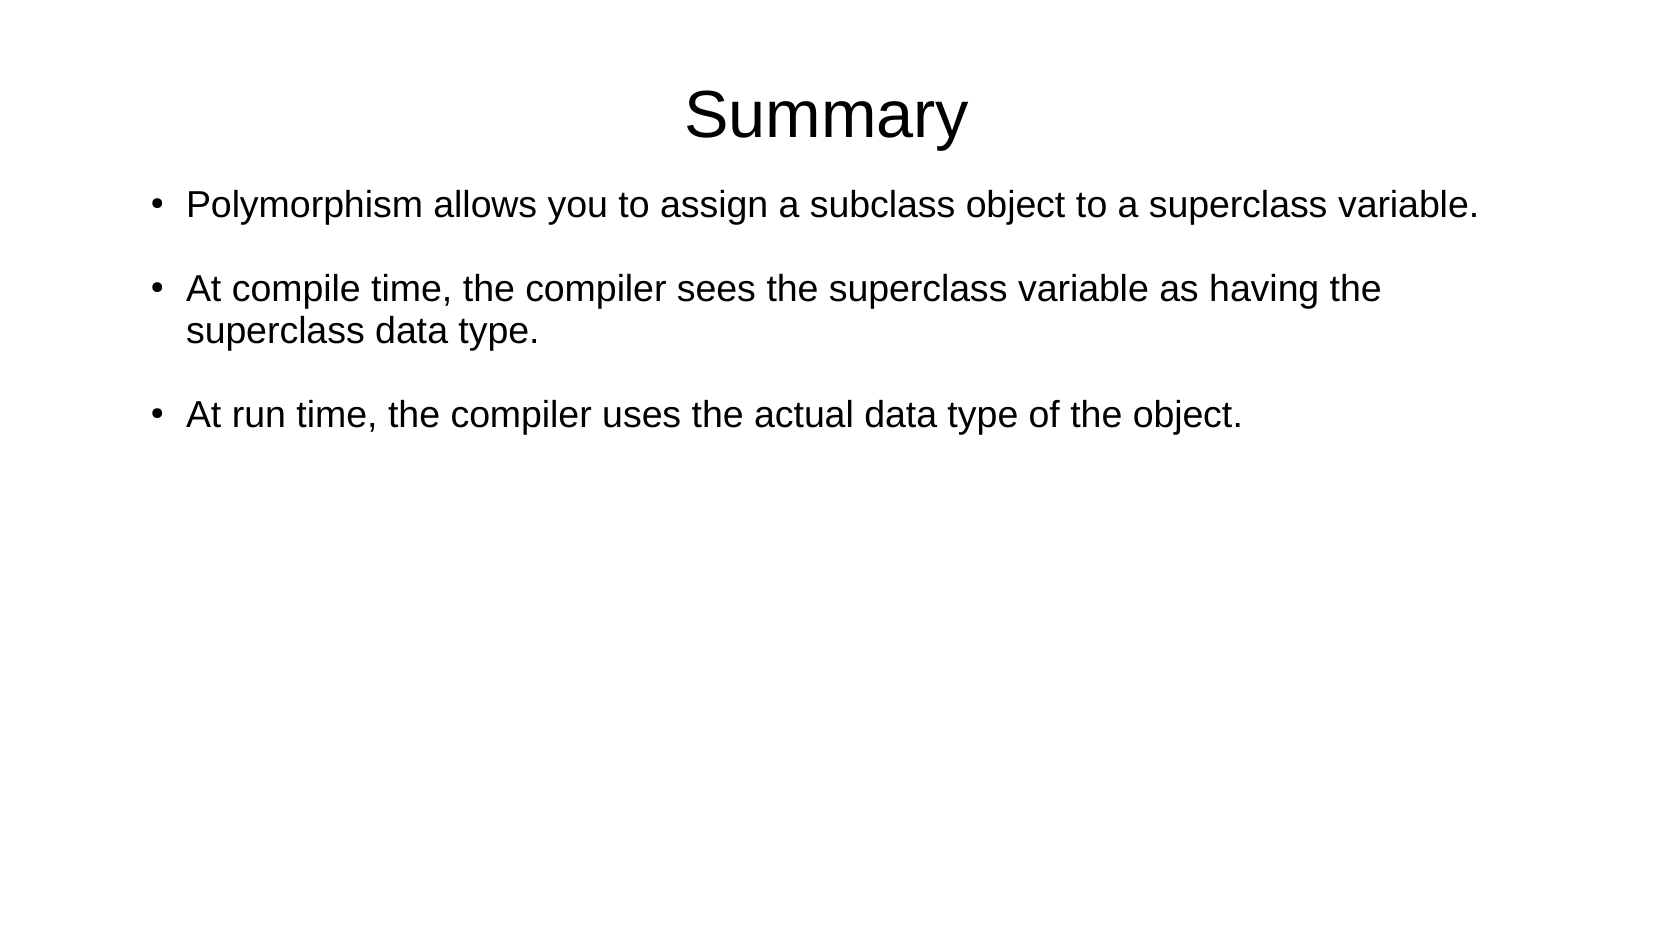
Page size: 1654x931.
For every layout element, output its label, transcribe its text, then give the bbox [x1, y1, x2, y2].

title Summary [82, 37, 1571, 193]
text_box Polymorphism allows you to assign a subclass object to a superclass variable. At compile time, the compiler sees the superclass variable as having the superclass data type. At run time, the compiler uses the actual data type of the object. [135, 176, 1518, 528]
